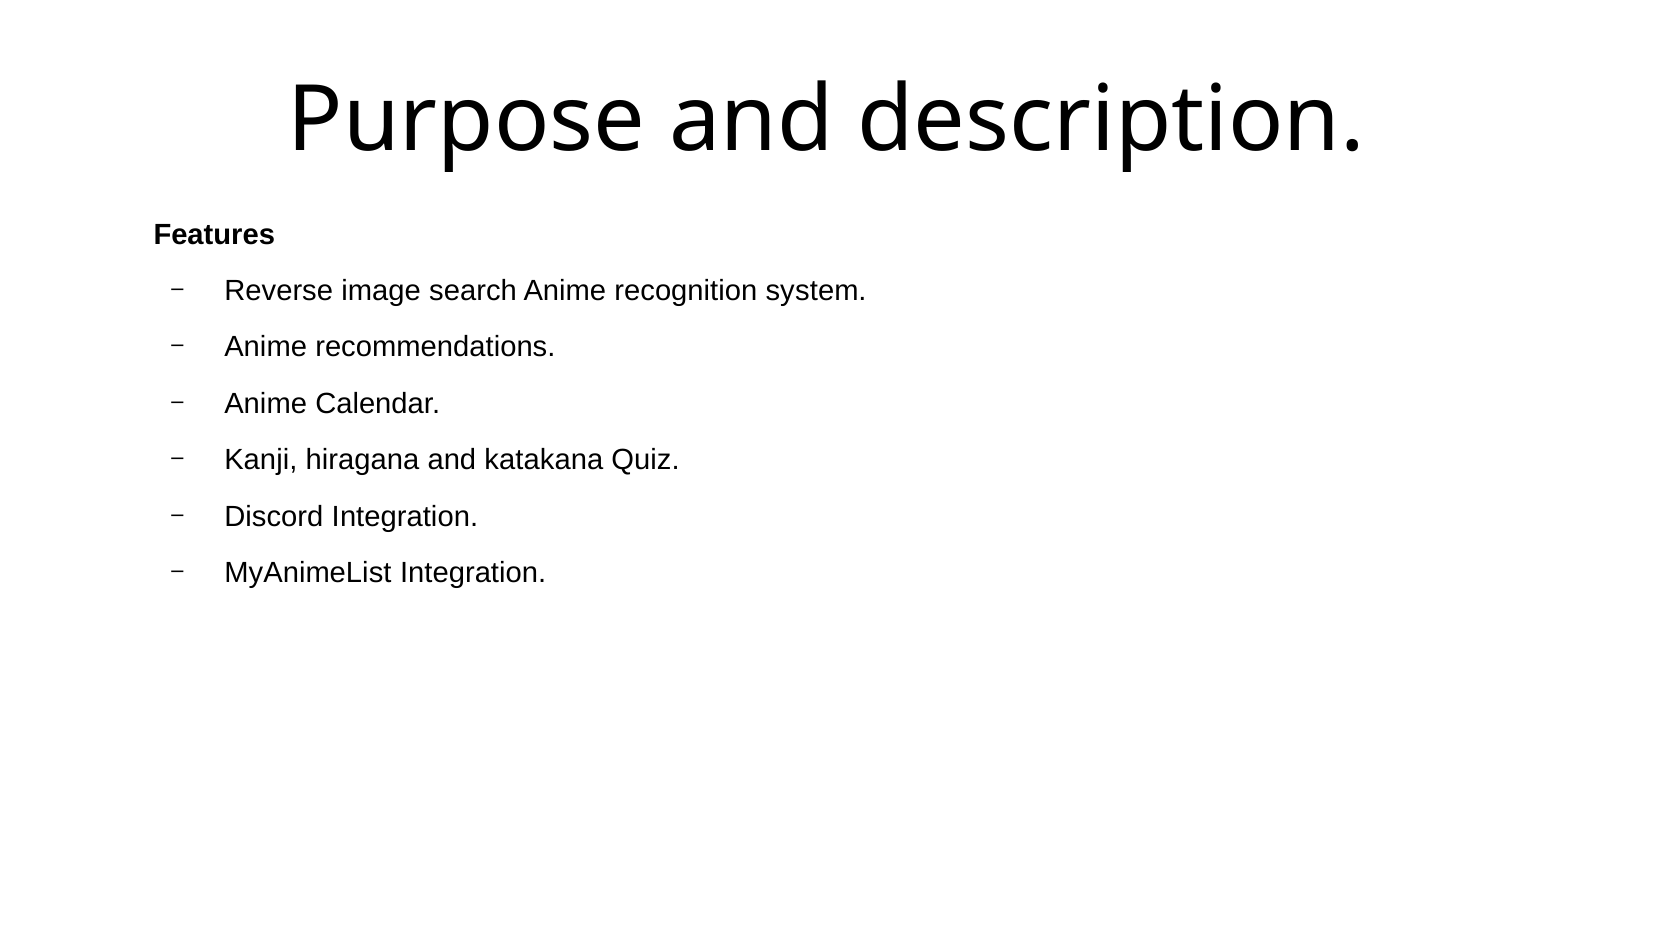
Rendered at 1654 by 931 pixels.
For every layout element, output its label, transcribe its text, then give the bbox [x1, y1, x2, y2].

title Purpose and description. [82, 37, 1571, 193]
list Features Reverse image search Anime recognition system. Anime recommendations. Anime Calendar. Kanji, hiragana and katakana Quiz. Discord Integration. MyAnimeList Integration. [82, 217, 1571, 758]
